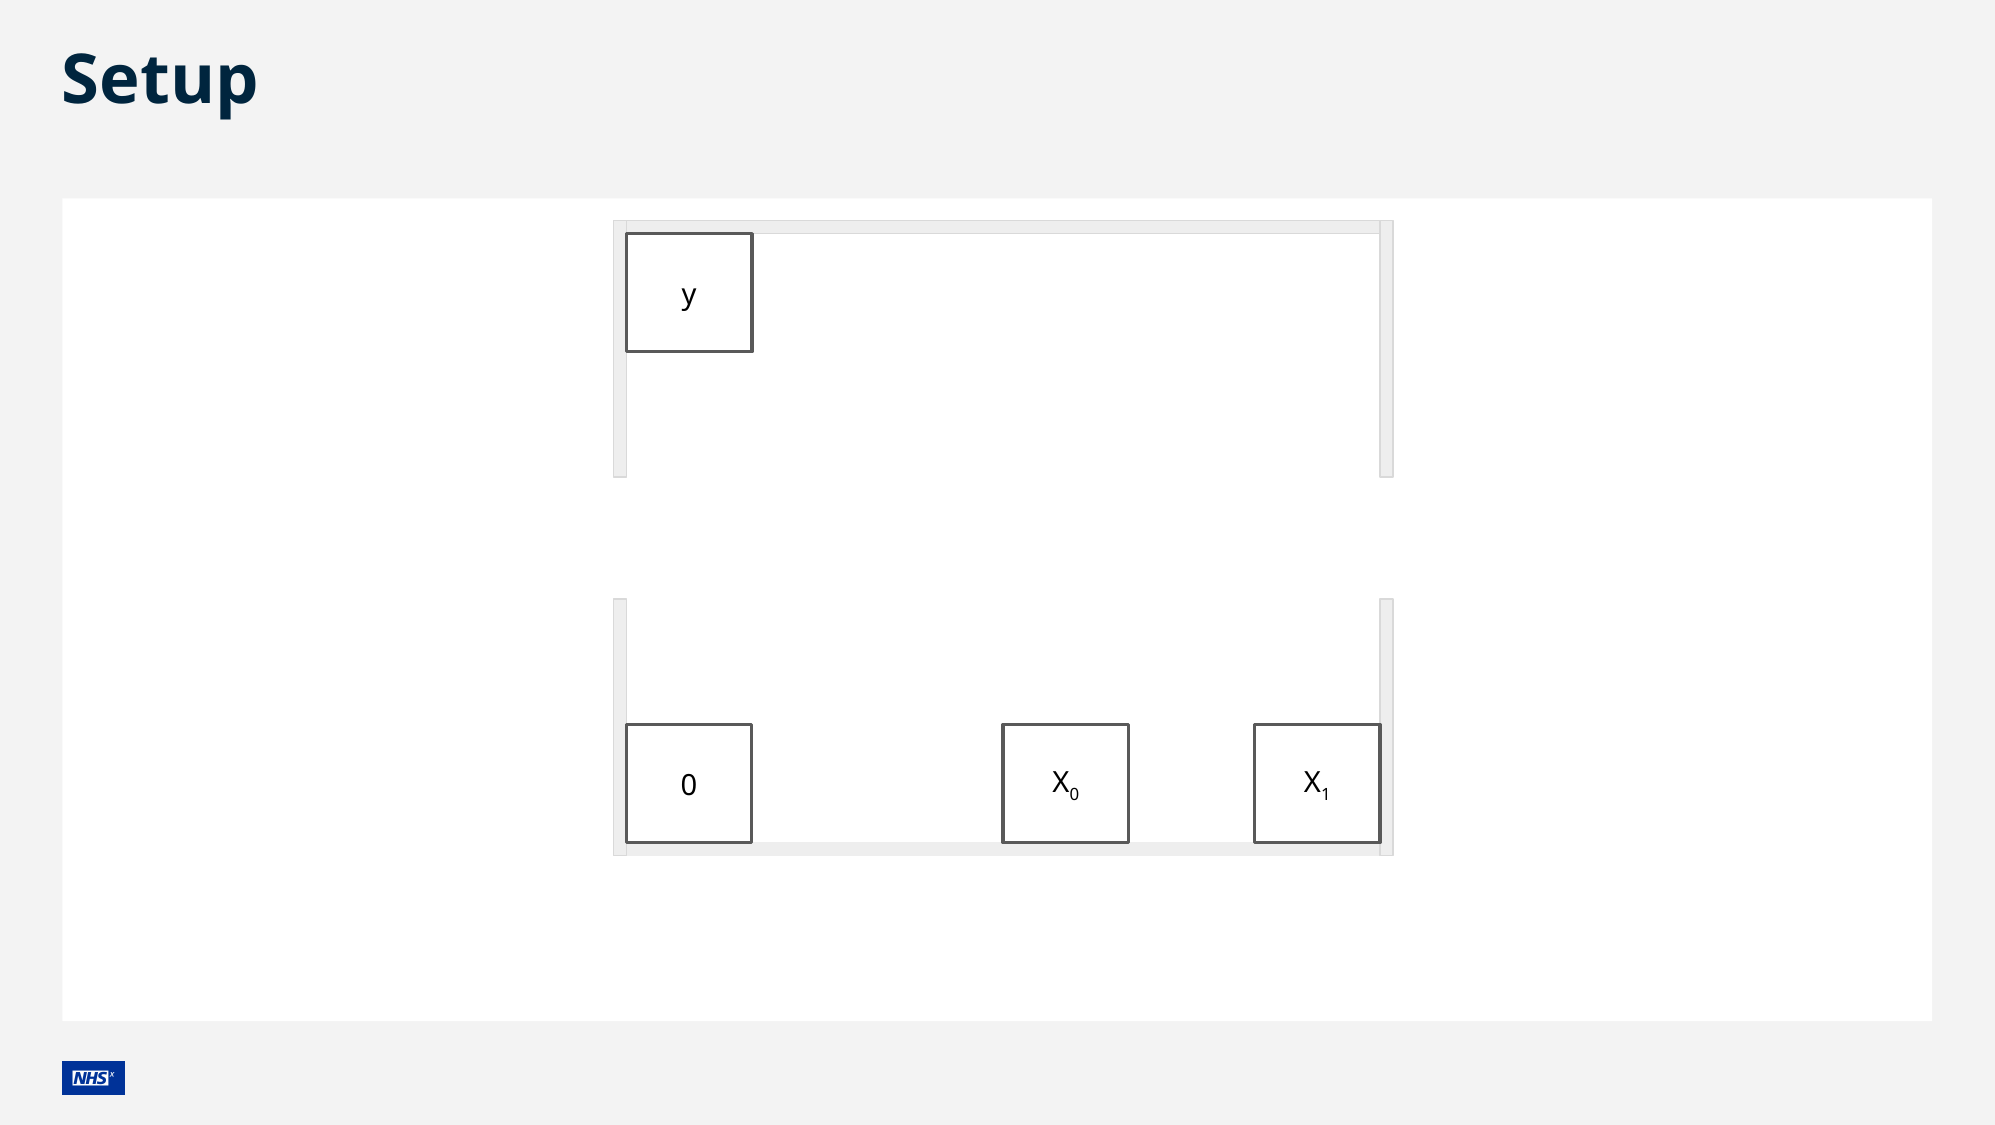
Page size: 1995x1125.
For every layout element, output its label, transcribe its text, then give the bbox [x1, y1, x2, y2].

text_box X0 [1003, 724, 1129, 843]
text_box 0 [626, 724, 752, 843]
text_box y [626, 233, 752, 352]
text_box [613, 220, 1393, 478]
title Setup [41, 33, 1932, 120]
text_box [613, 599, 1393, 856]
text_box X1 [1254, 724, 1380, 843]
picture [62, 1061, 125, 1095]
